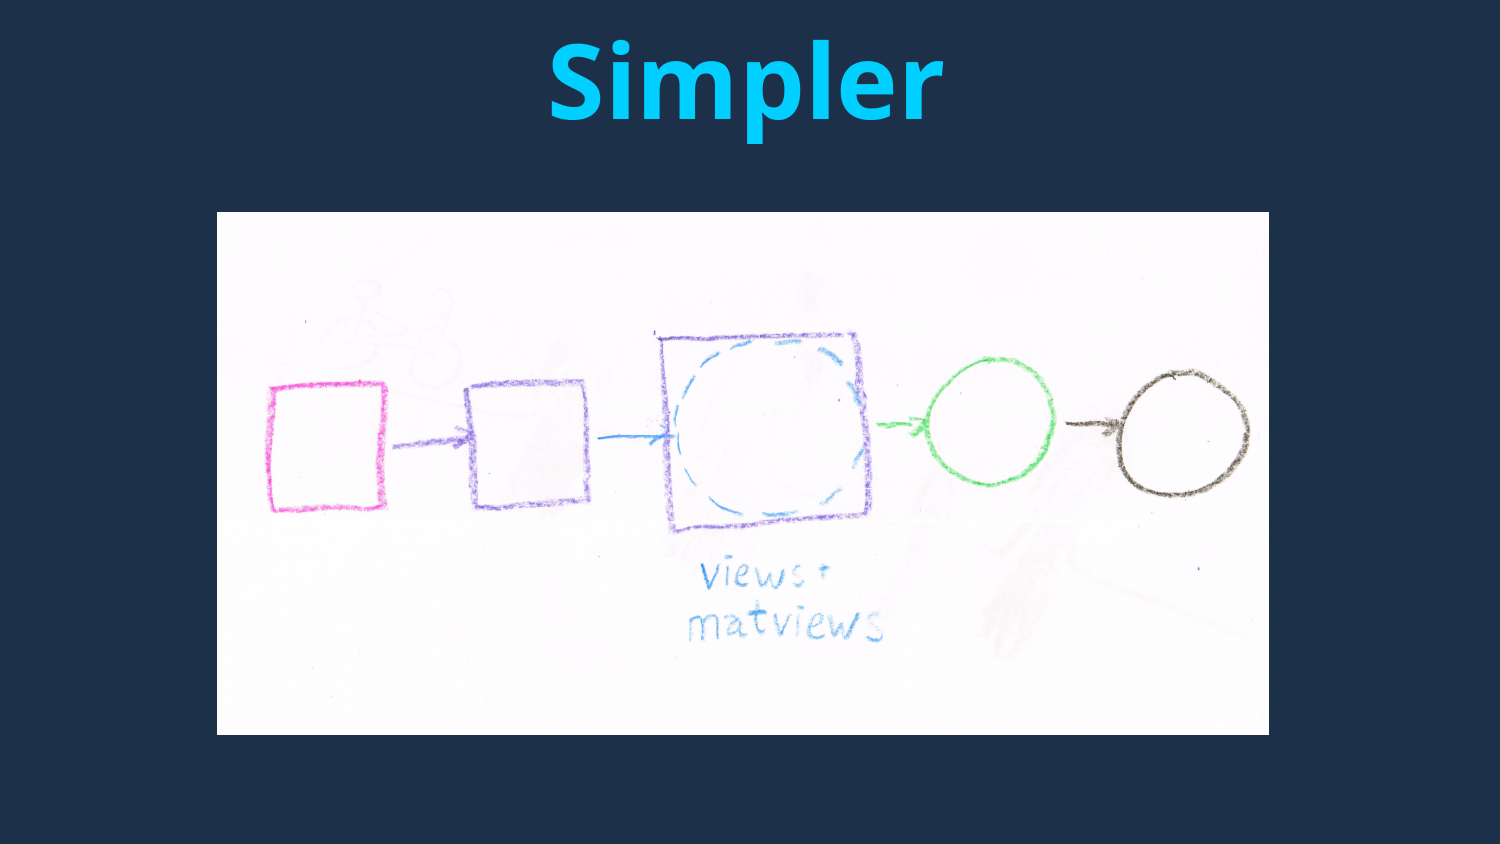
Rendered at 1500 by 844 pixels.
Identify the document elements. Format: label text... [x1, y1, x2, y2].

text_box Simpler [547, 0, 1500, 204]
picture [217, 212, 1269, 736]
